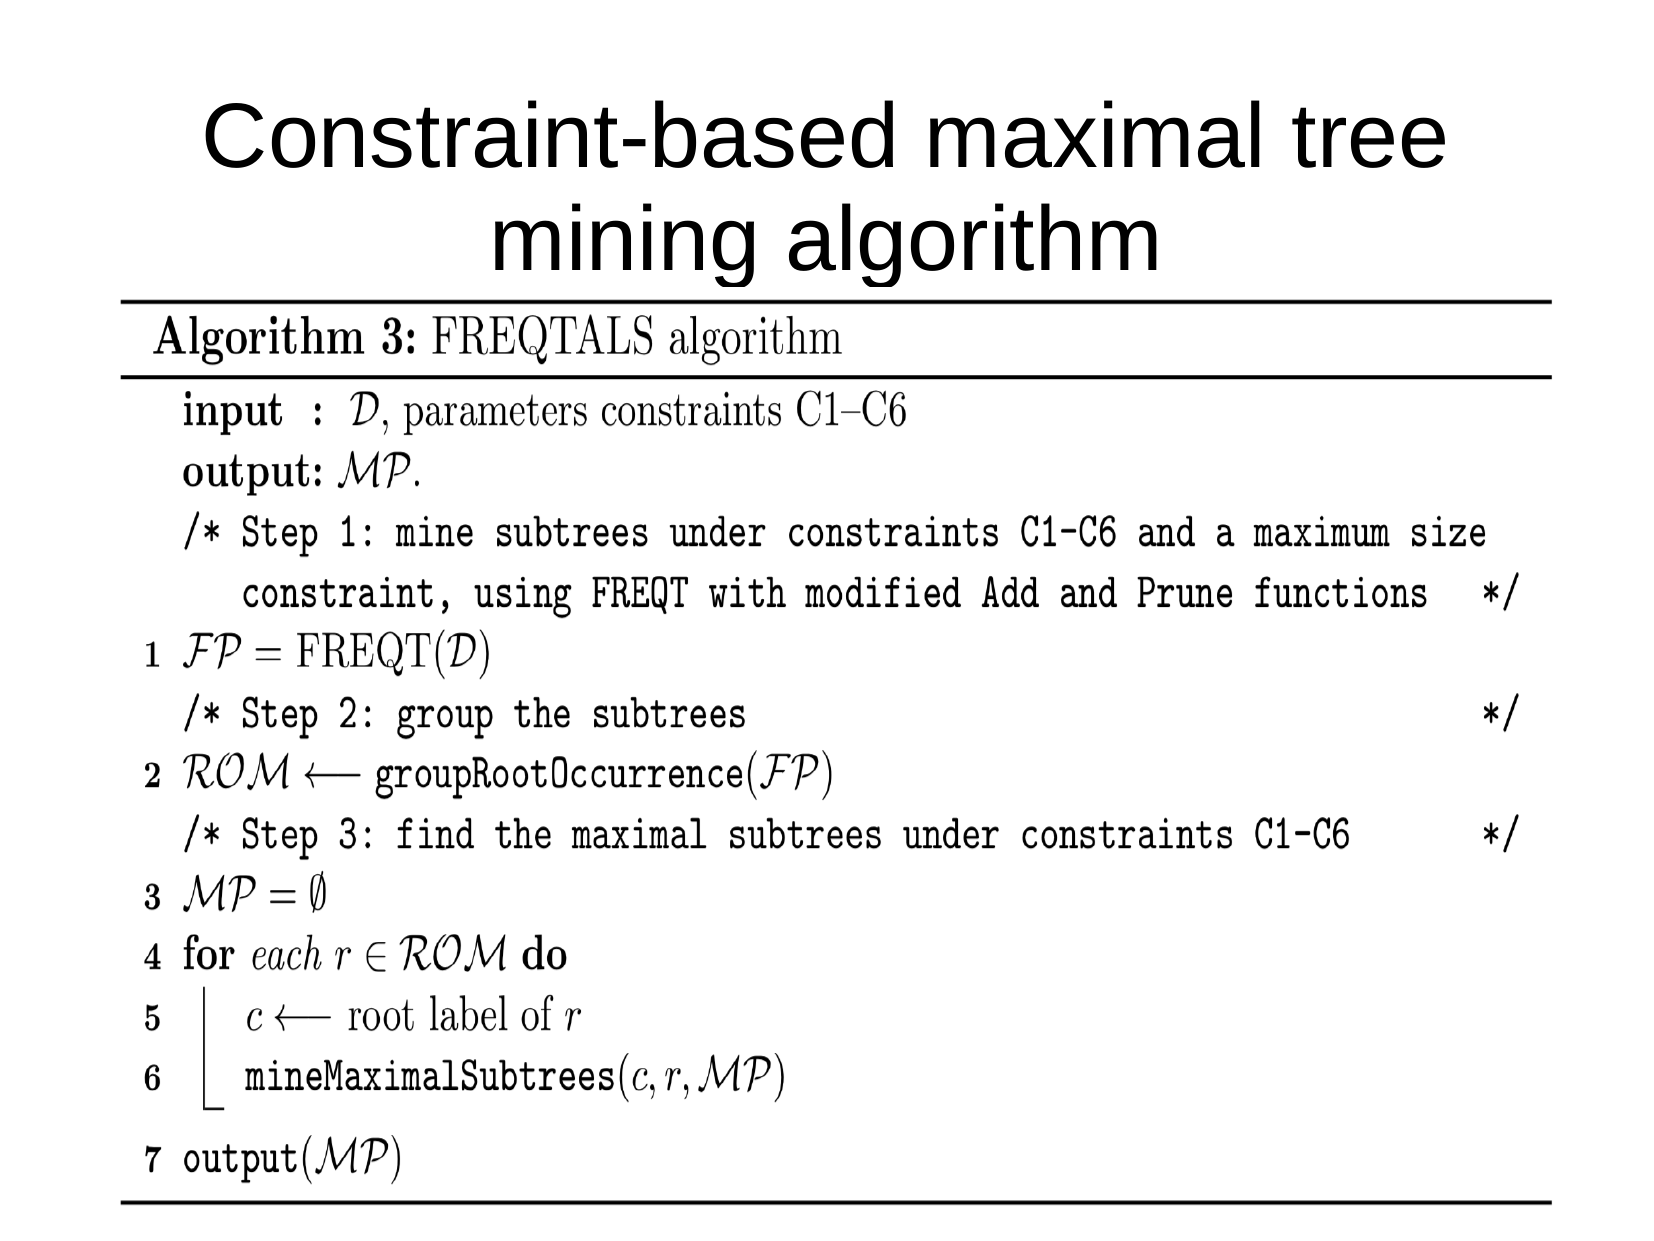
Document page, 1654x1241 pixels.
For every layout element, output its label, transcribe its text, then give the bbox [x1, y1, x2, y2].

picture [109, 287, 1565, 1225]
title Constraint-based maximal tree mining algorithm [82, 84, 1571, 291]
